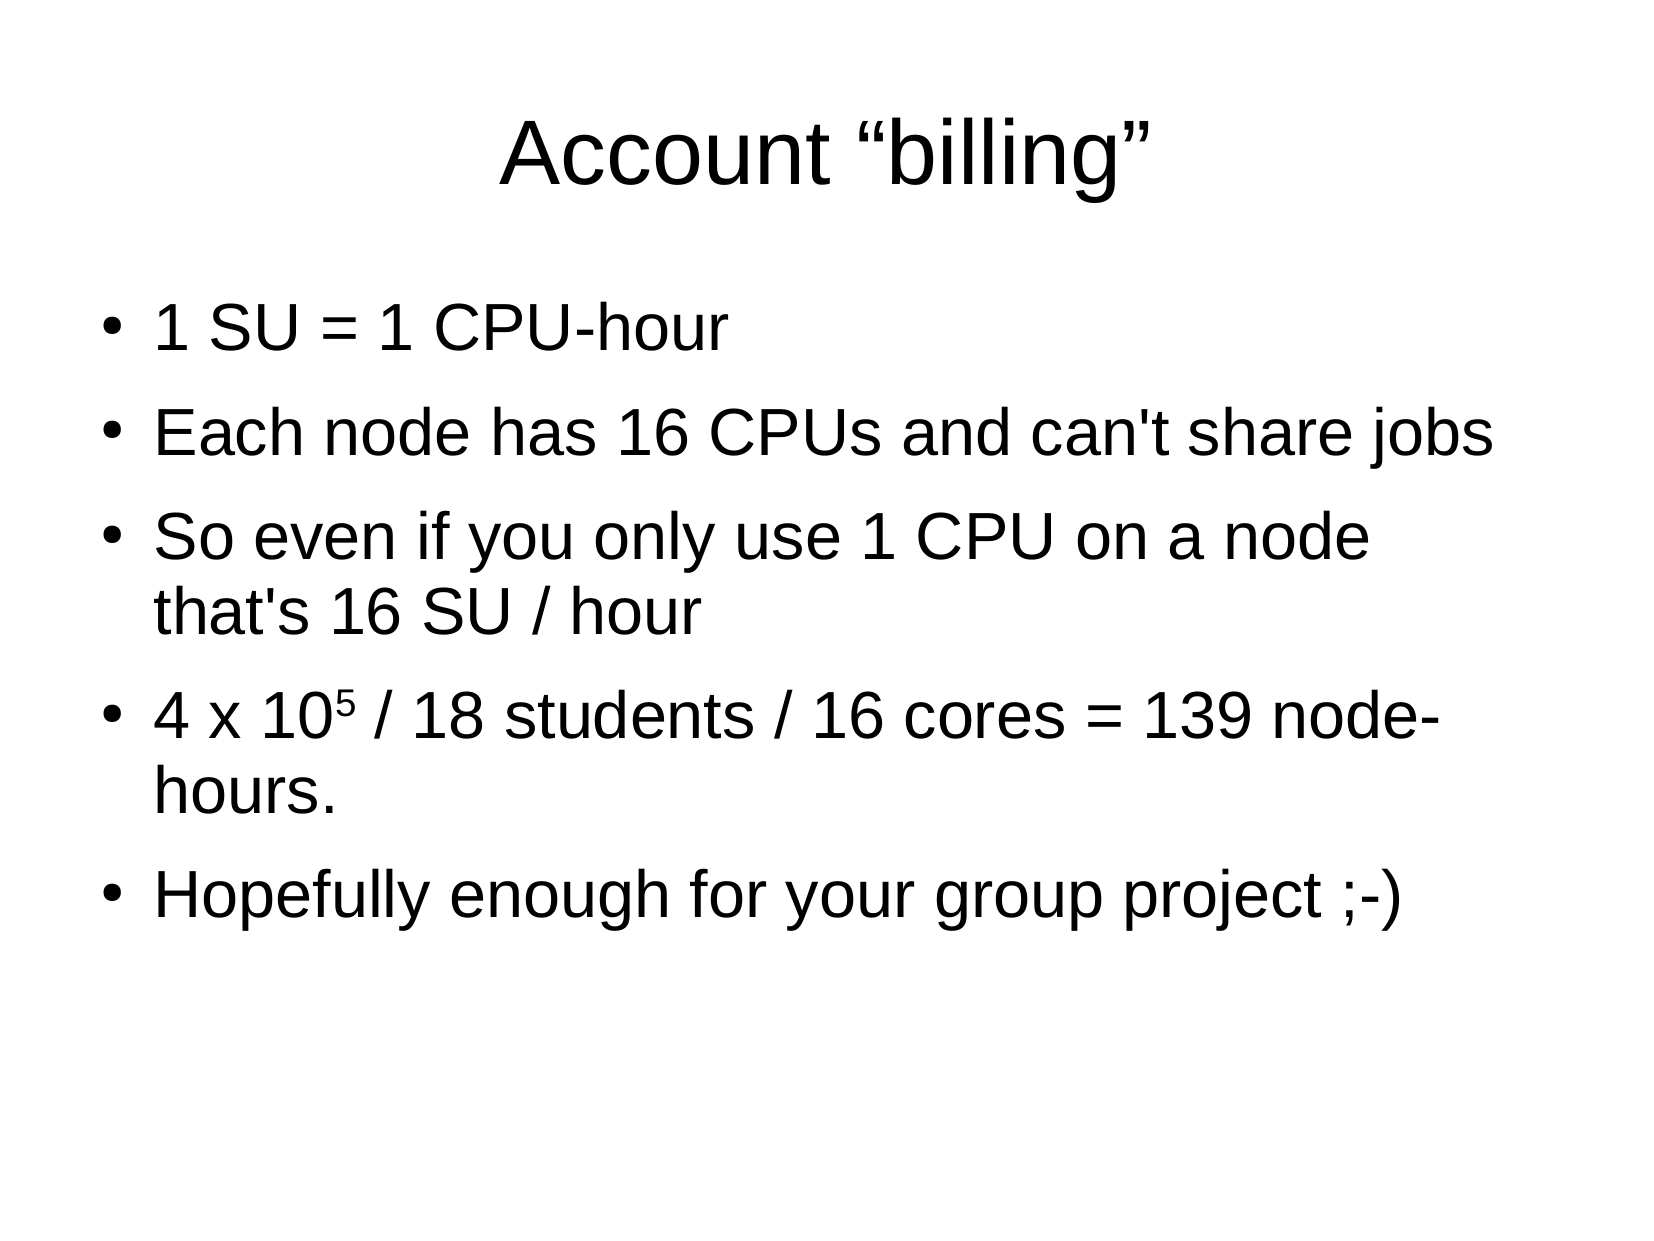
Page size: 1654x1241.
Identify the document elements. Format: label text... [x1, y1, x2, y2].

list 1 SU = 1 CPU-hour Each node has 16 CPUs and can't share jobs So even if you only use 1 CPU on a node that's 16 SU / hour 4 x 105 / 18 students / 16 cores = 139 node-hours. Hopefully enough for your group project ;-) [82, 290, 1538, 1010]
title Account “billing” [82, 49, 1571, 257]
